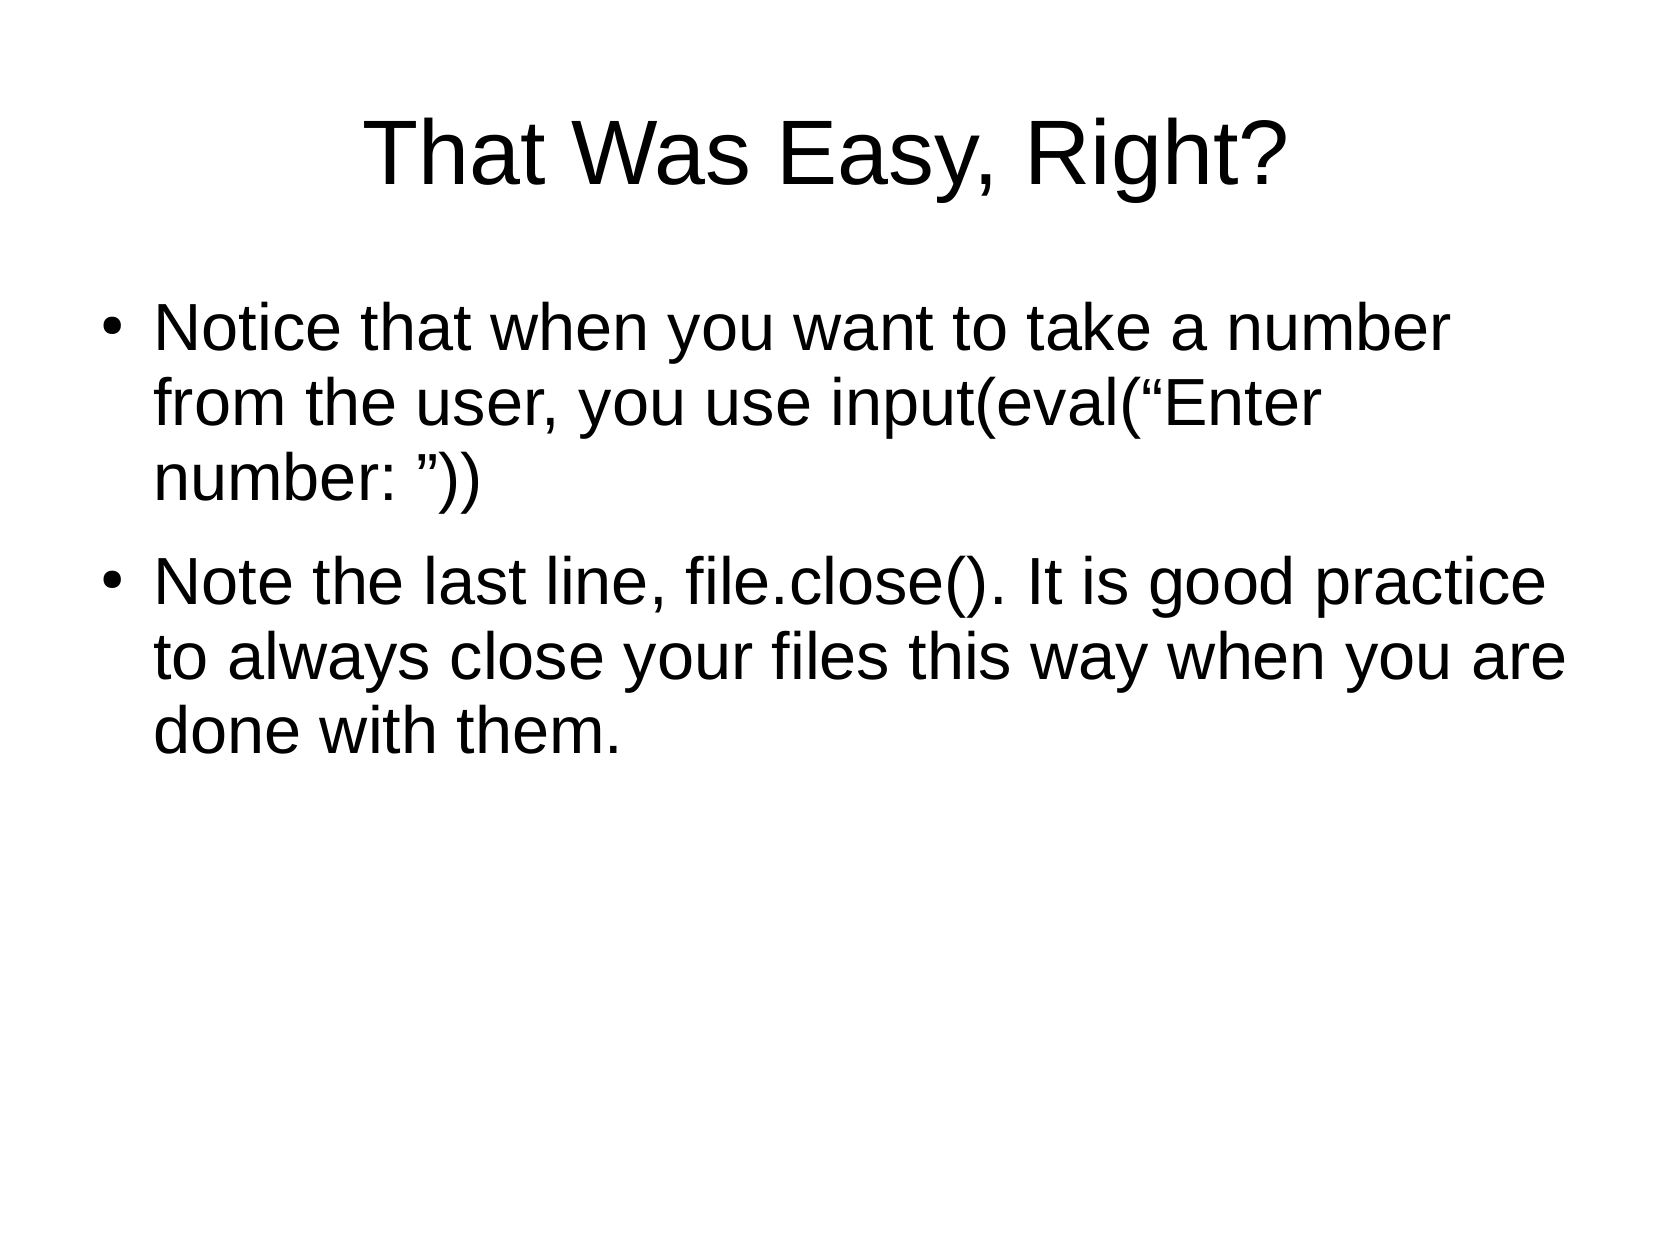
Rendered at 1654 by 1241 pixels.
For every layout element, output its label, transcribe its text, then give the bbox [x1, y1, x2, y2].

title That Was Easy, Right? [82, 49, 1571, 257]
list Notice that when you want to take a number from the user, you use input(eval(“Enter number: ”)) Note the last line, file.close(). It is good practice to always close your files this way when you are done with them. [82, 290, 1571, 1109]
